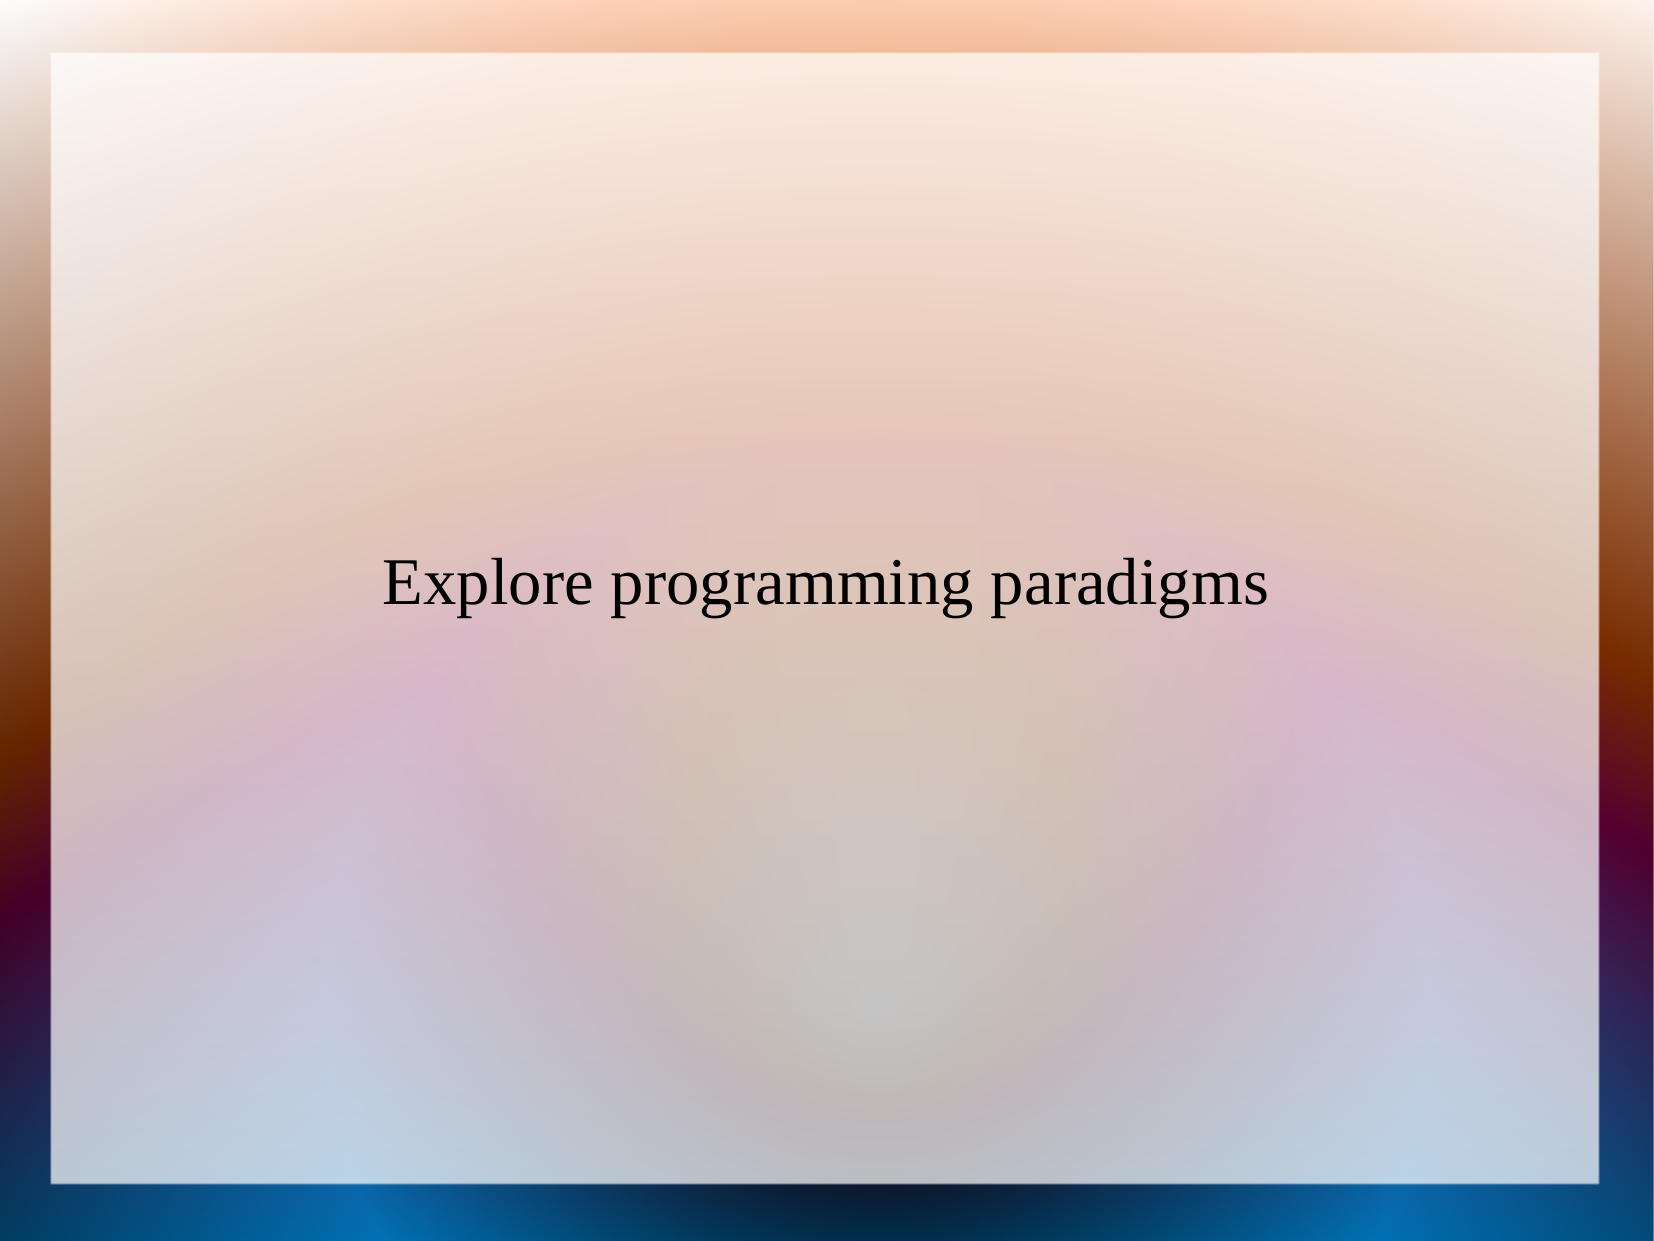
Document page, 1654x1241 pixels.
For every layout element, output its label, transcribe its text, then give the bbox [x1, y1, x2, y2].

subtitle Explore programming paradigms [82, 55, 1571, 1109]
picture [0, 0, 1654, 1241]
